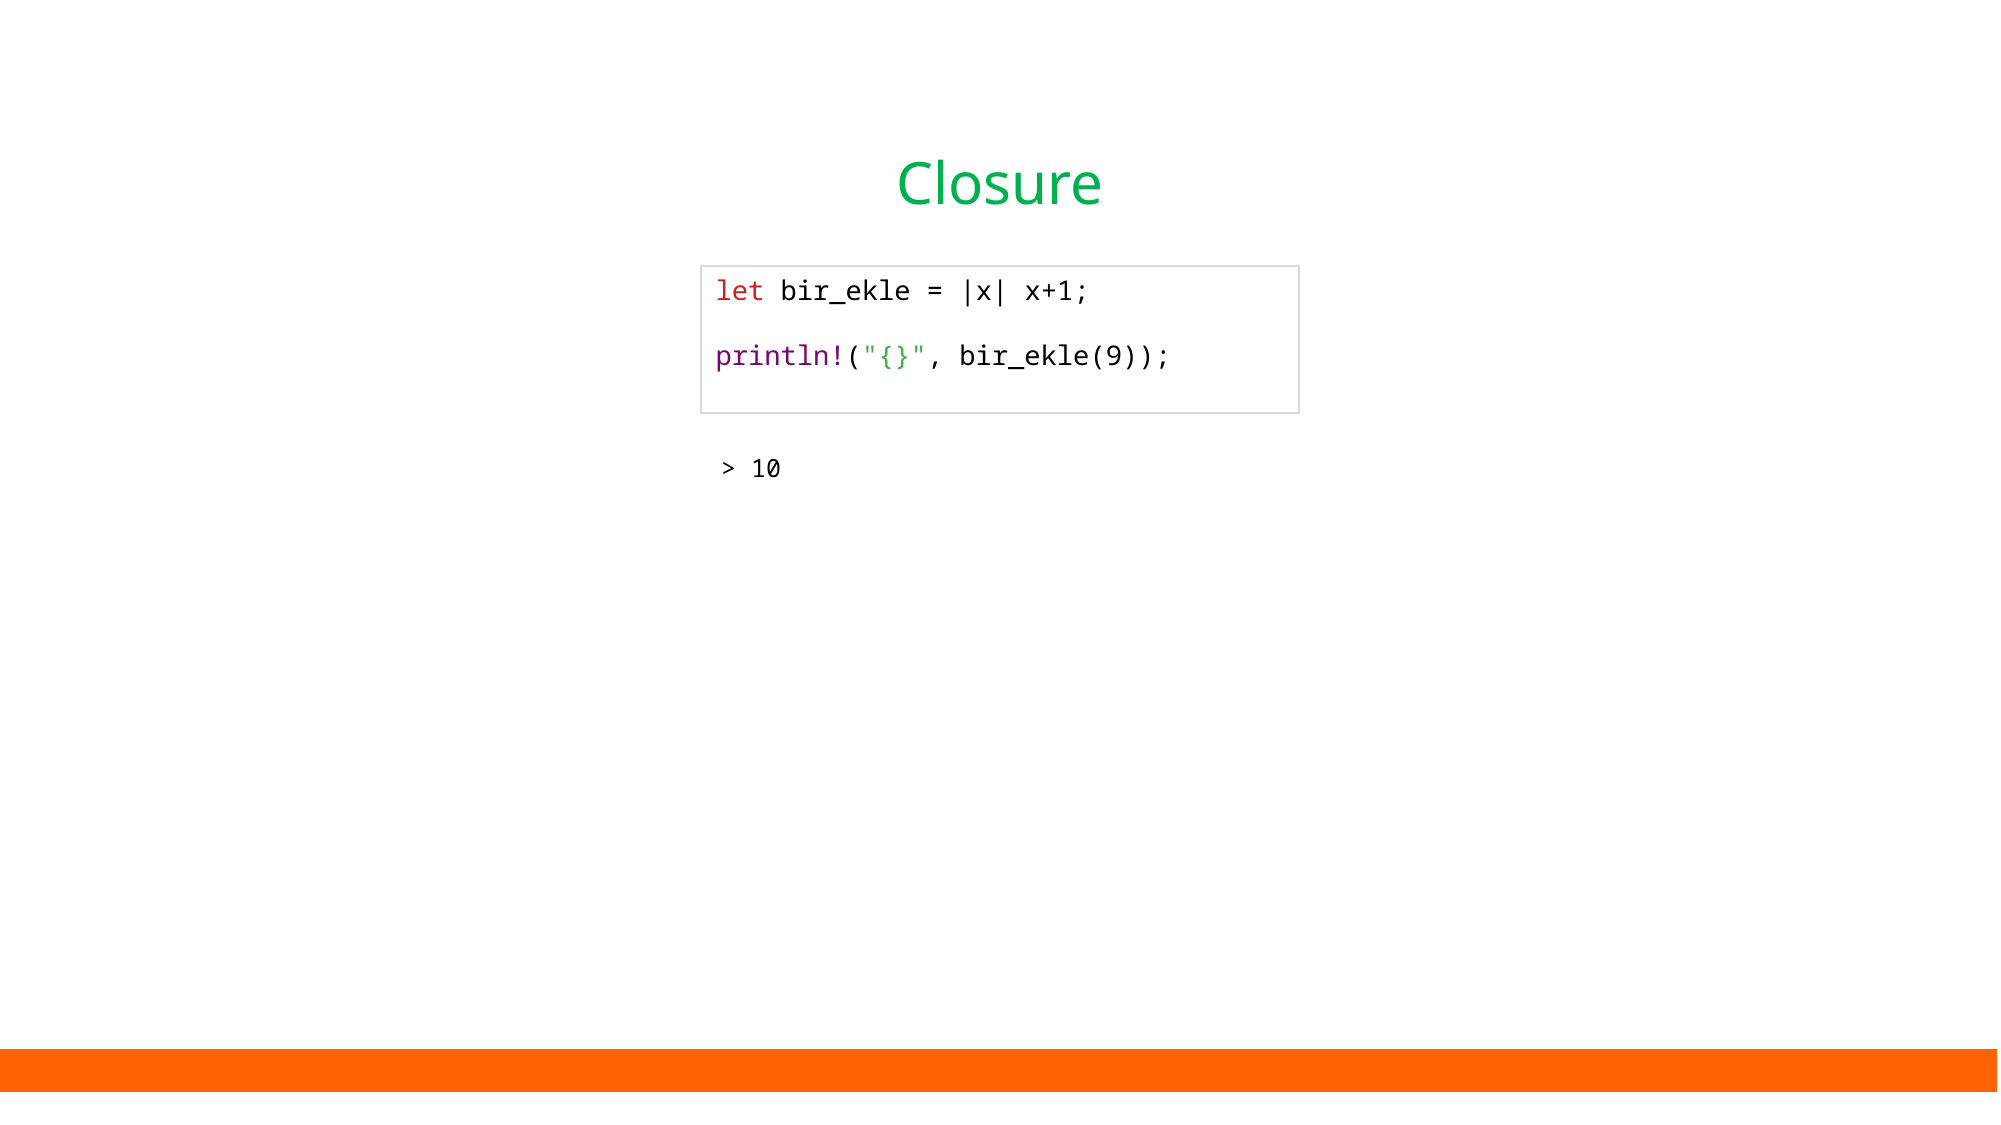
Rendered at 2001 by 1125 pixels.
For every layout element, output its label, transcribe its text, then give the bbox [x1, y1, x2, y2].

text_box [0, 1049, 1997, 1092]
text_box > 10 [706, 442, 886, 483]
list Closure [420, 146, 1580, 237]
text_box let bir_ekle = |x| x+1; println!("{}", bir_ekle(9)); [700, 265, 1300, 414]
